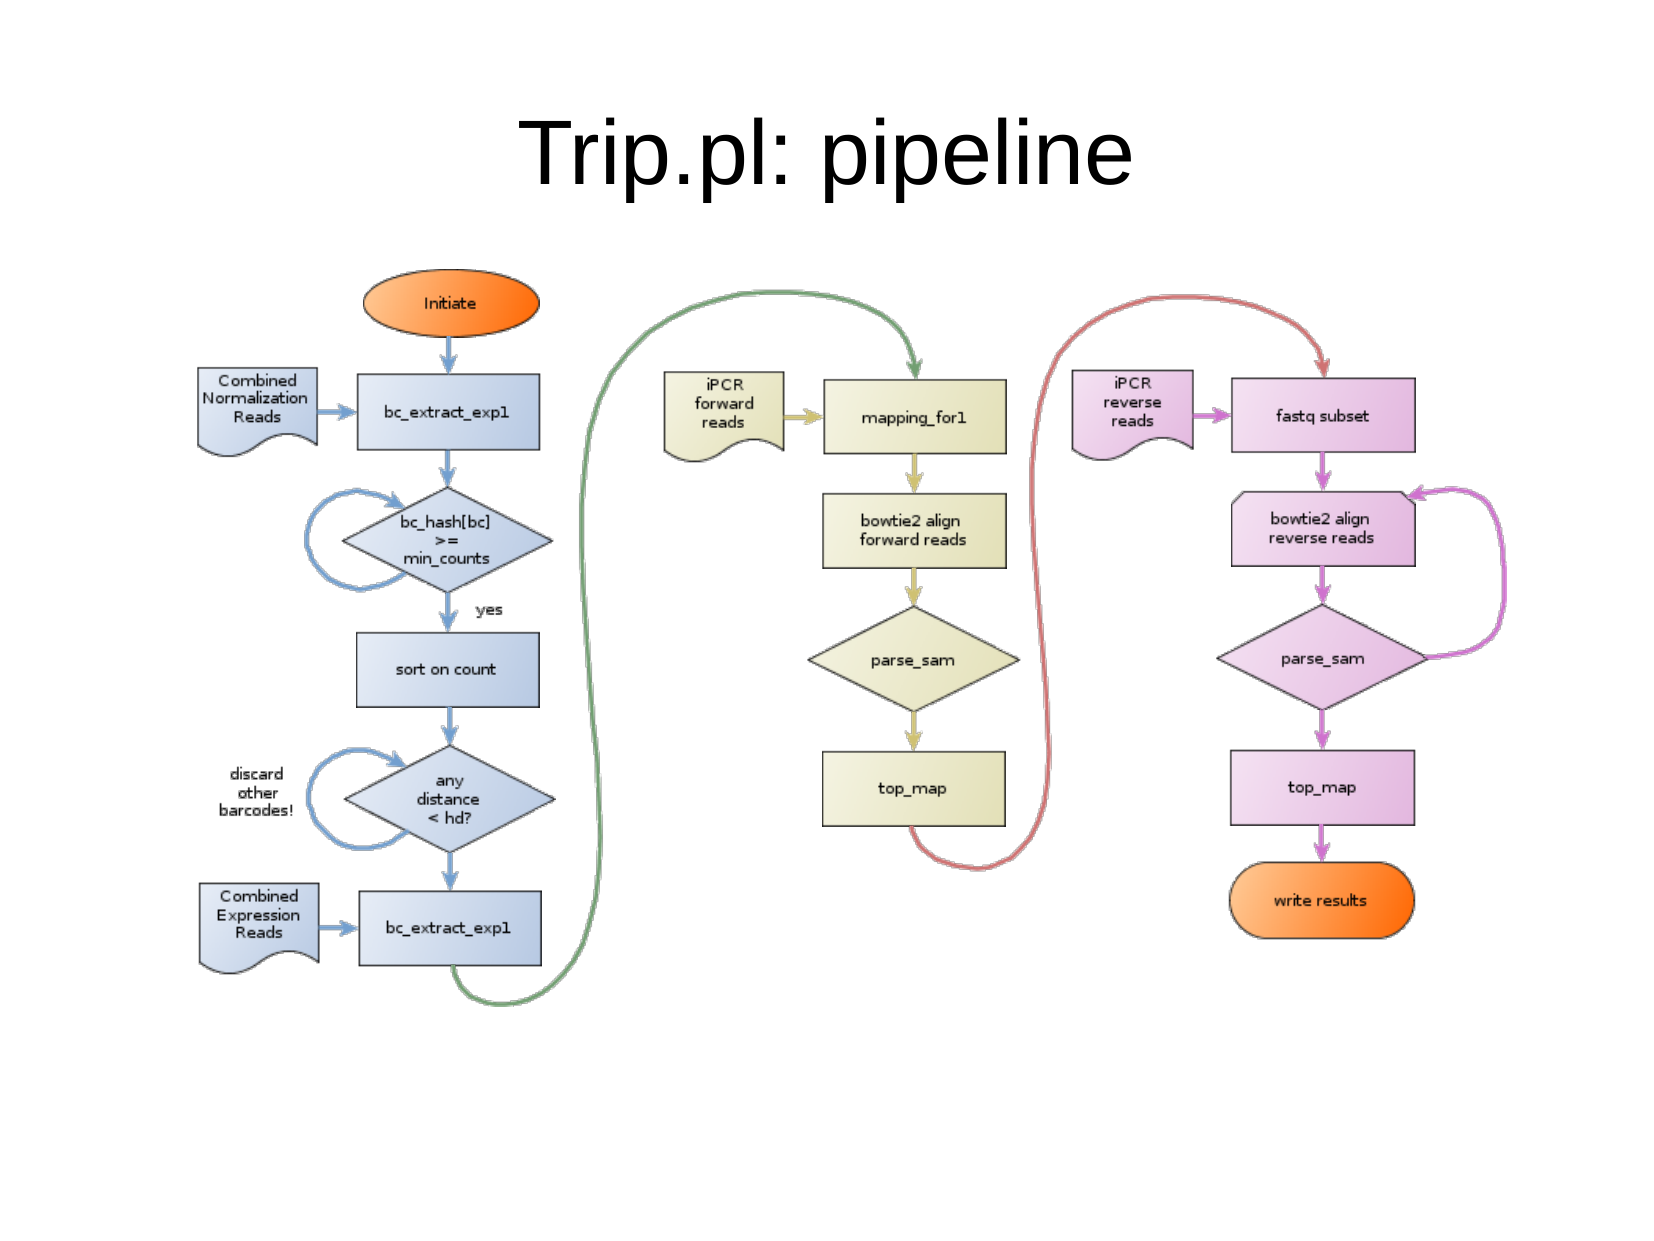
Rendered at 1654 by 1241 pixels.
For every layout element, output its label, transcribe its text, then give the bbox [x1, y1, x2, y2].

title Trip.pl: pipeline [82, 49, 1571, 257]
picture [193, 269, 1507, 1007]
